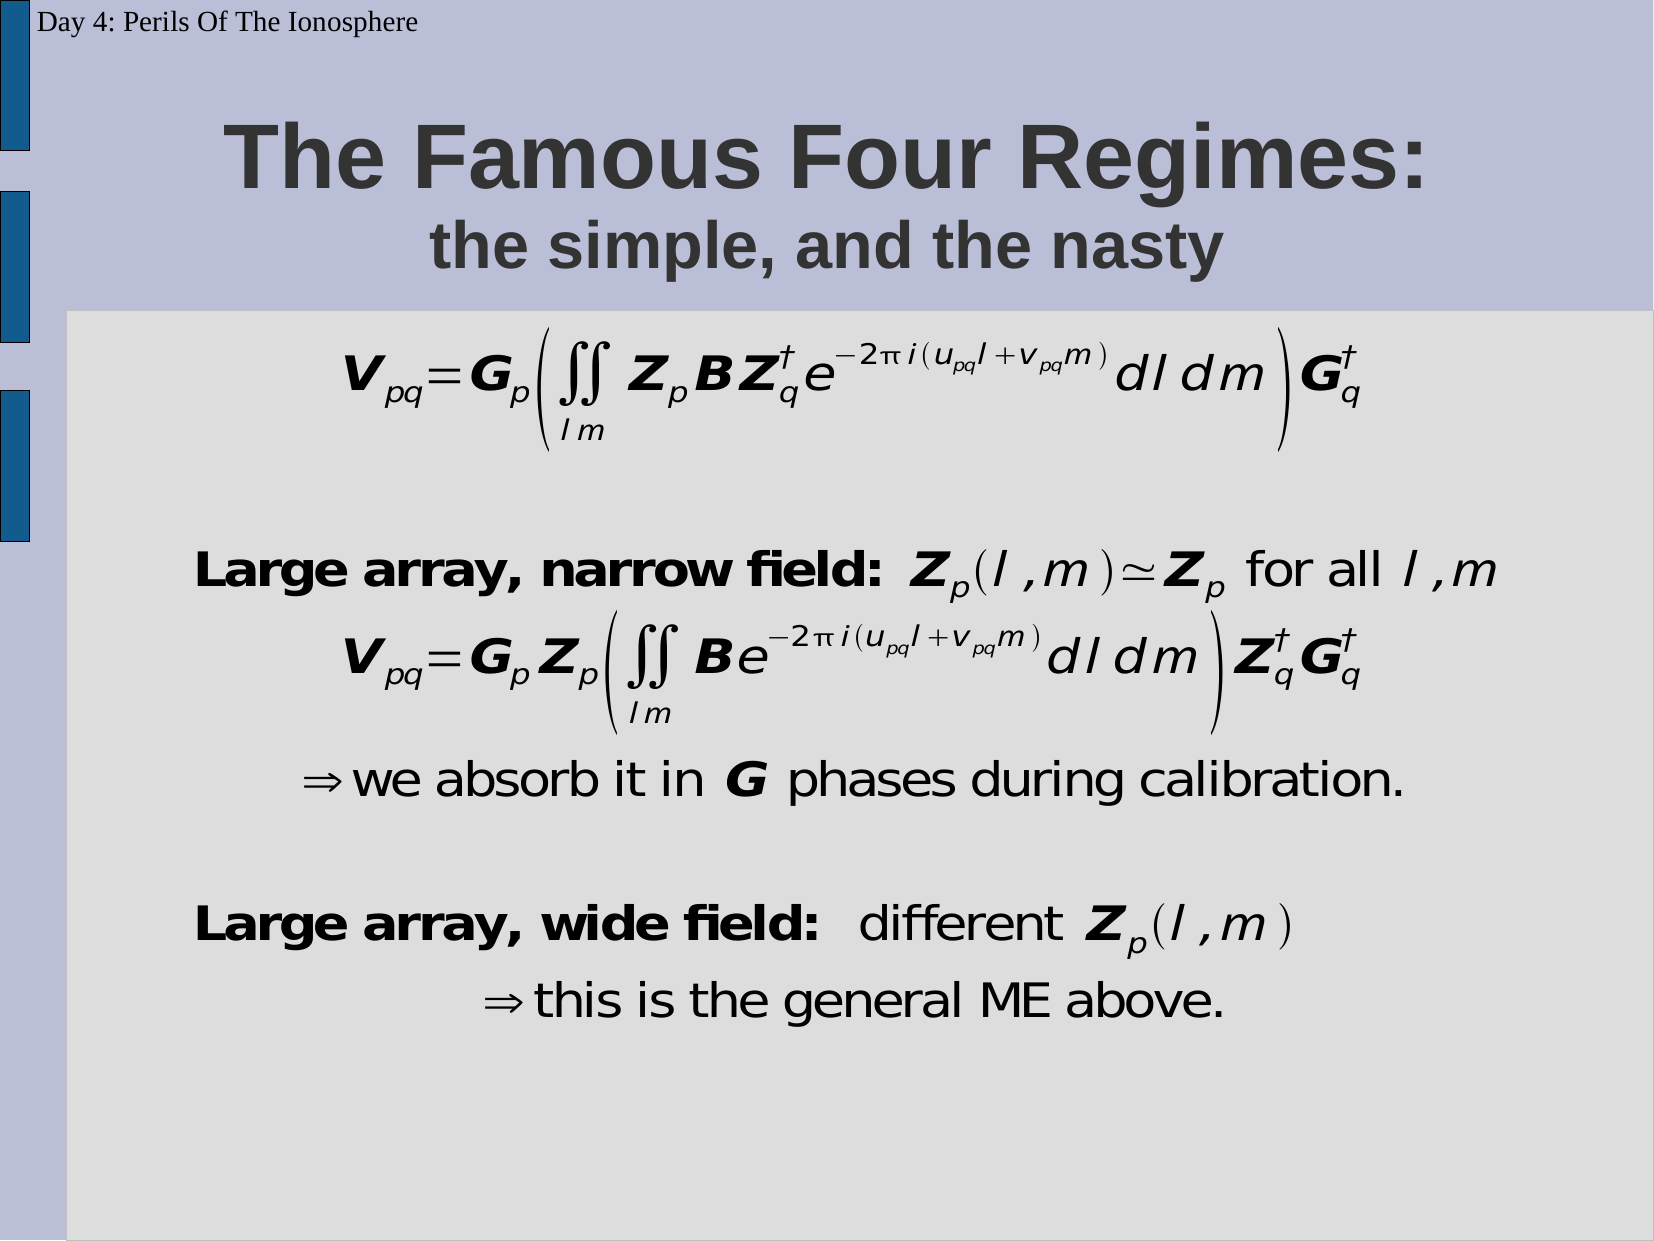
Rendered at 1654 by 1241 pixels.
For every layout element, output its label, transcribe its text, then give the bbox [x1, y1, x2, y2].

chart [186, 324, 1506, 1177]
title The Famous Four Regimes: the simple, and the nasty [121, 91, 1534, 299]
